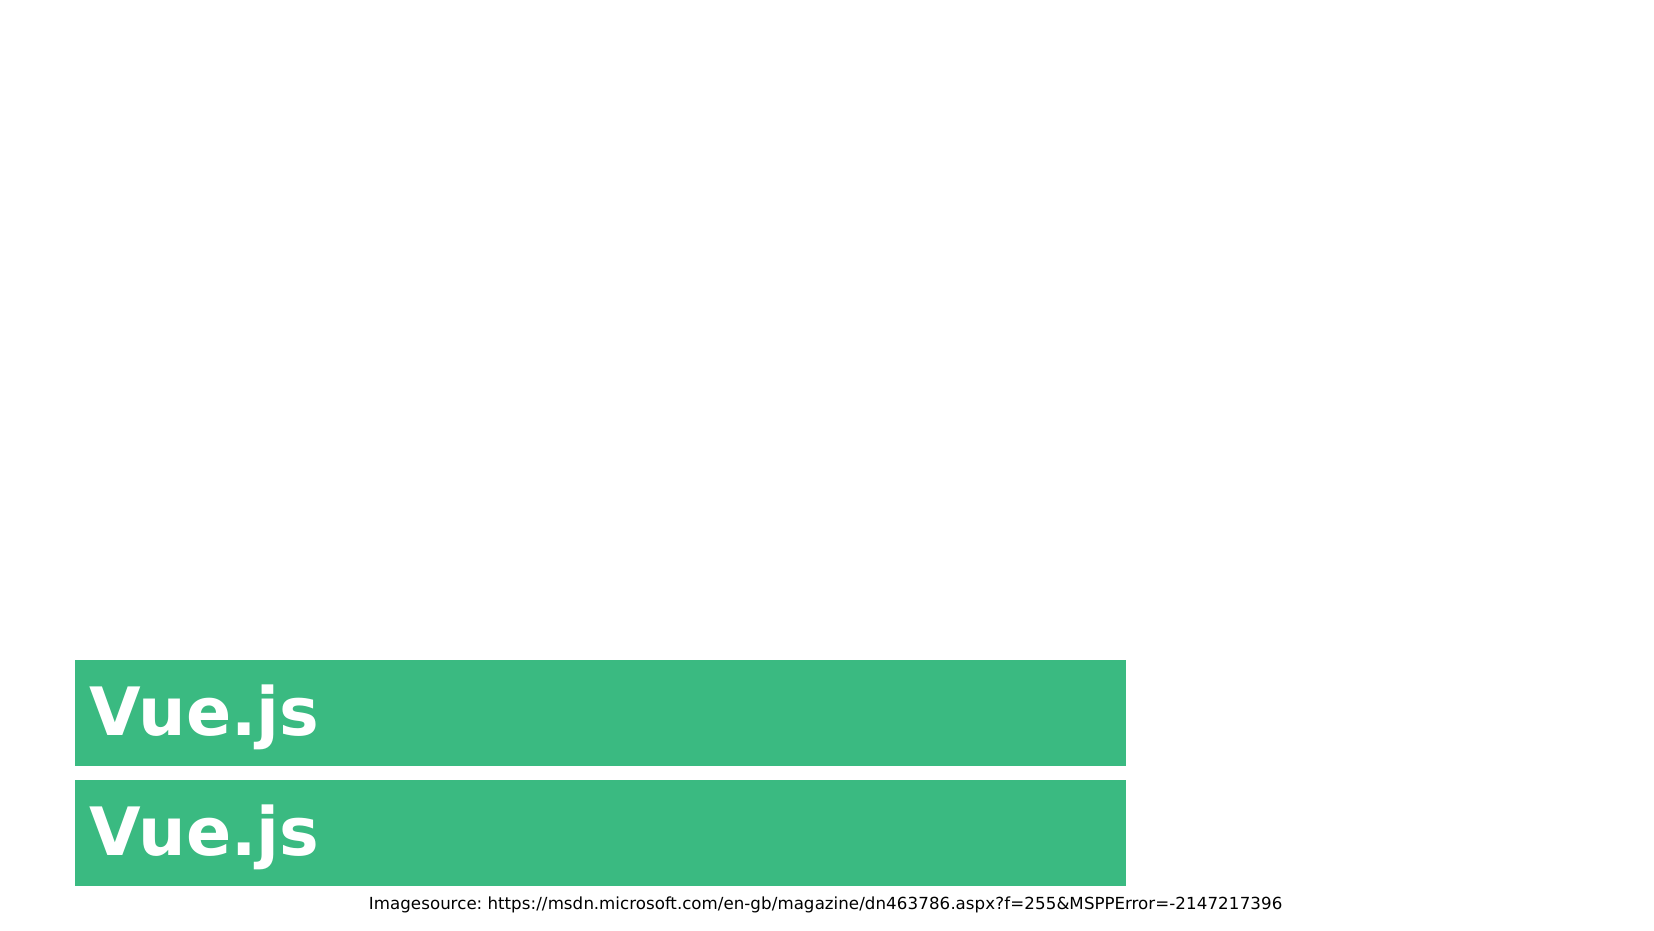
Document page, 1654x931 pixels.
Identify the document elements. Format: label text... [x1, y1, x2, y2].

text_box Vue.js [75, 660, 1126, 766]
text_box Imagesource: https://msdn.microsoft.com/en-gb/magazine/dn463786.aspx?f=255&MSPPError=-2147217396 [0, 890, 1654, 917]
text_box Vue.js [75, 780, 1126, 886]
